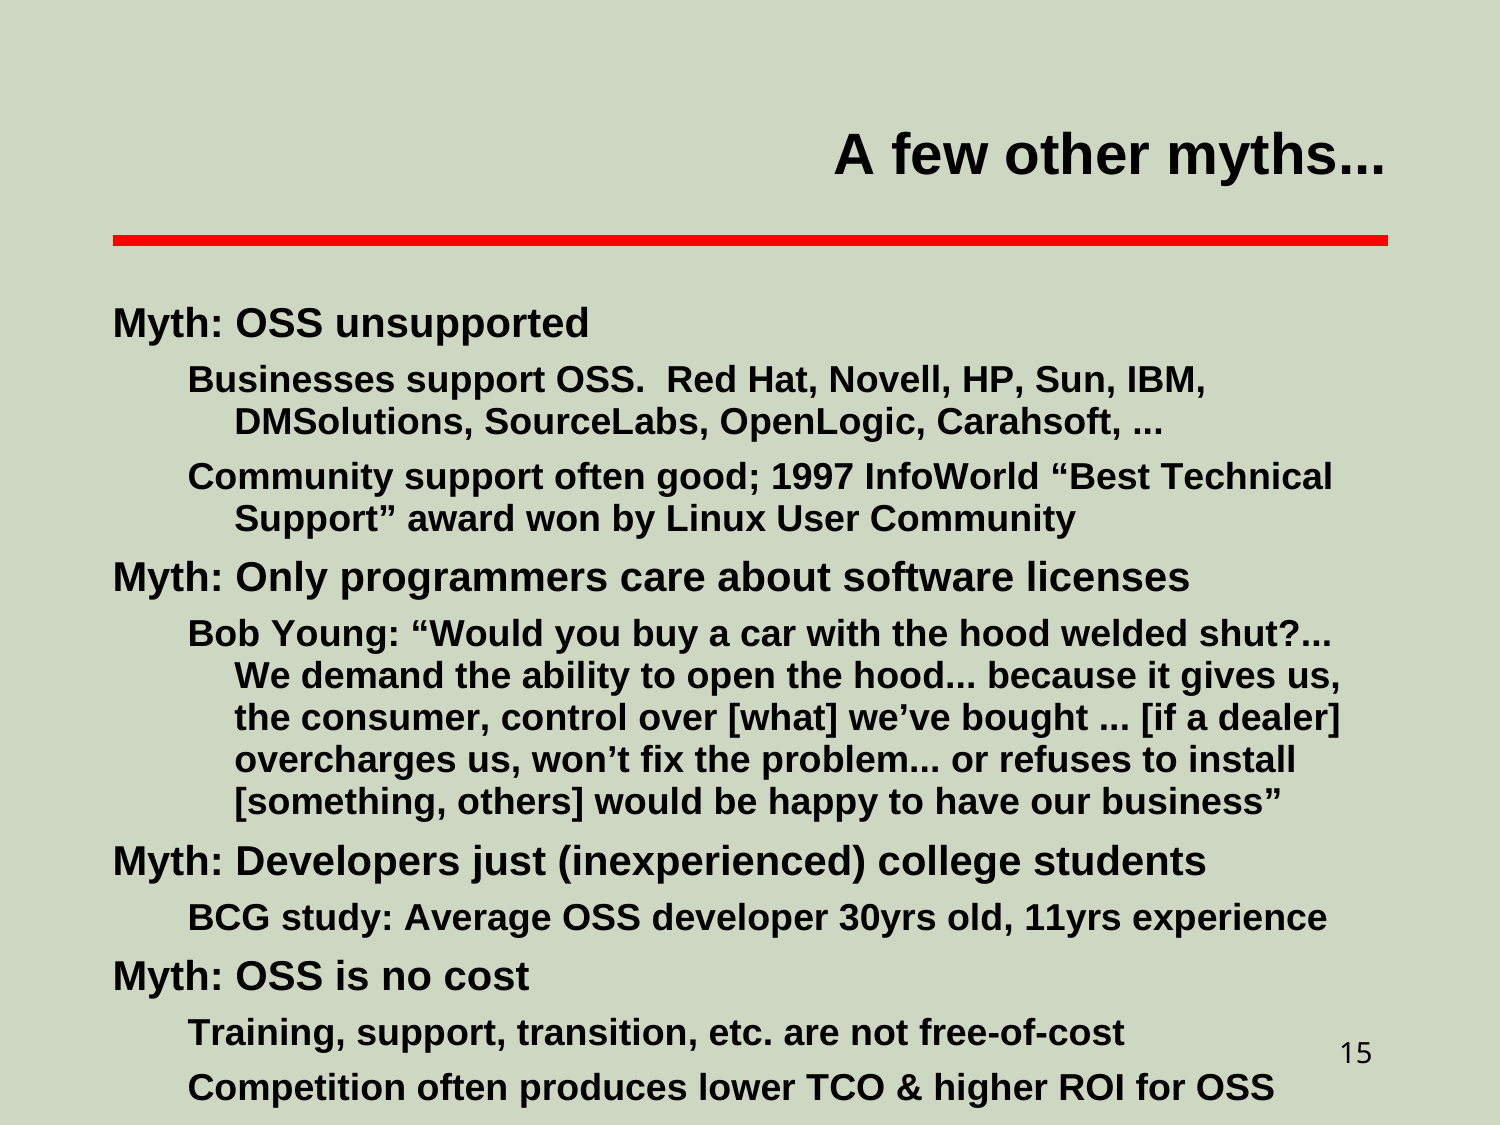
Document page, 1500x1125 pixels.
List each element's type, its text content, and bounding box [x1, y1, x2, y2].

list Myth: OSS unsupported Businesses support OSS. Red Hat, Novell, HP, Sun, IBM, DMSolutions, SourceLabs, OpenLogic, Carahsoft, ... Community support often good; 1997 InfoWorld “Best Technical Support” award won by Linux User Community Myth: Only programmers care about software licenses Bob Young: “Would you buy a car with the hood welded shut?... We demand the ability to open the hood... because it gives us, the consumer, control over [what] we’ve bought ... [if a dealer] overcharges us, won’t fix the problem... or refuses to install [something, others] would be happy to have our business” Myth: Developers just (inexperienced) college students BCG study: Average OSS developer 30yrs old, 11yrs experience Myth: OSS is no cost Training, support, transition, etc. are not free-of-cost Competition often produces lower TCO & higher ROI for OSS [112, 299, 1388, 1109]
title A few other myths... [337, 93, 1388, 217]
